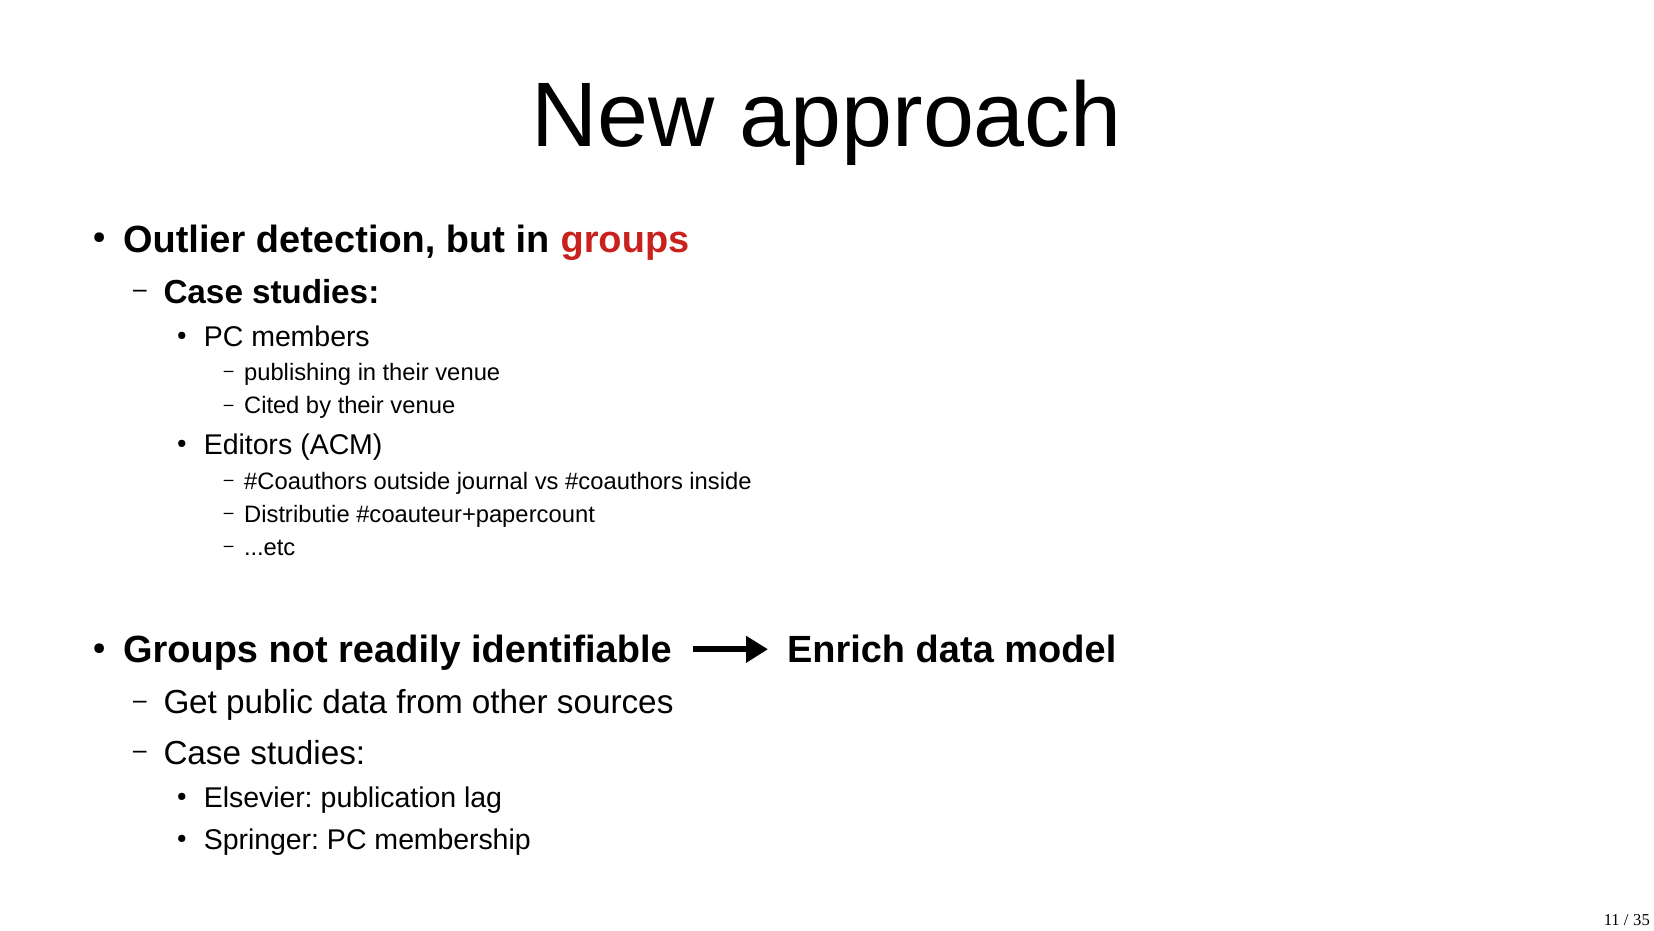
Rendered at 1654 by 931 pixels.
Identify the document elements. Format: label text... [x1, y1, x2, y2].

title New approach [82, 37, 1571, 193]
list Outlier detection, but in groups Case studies: PC members publishing in their venue Cited by their venue Editors (ACM) #Coauthors outside journal vs #coauthors inside Distributie #coauteur+papercount ...etc Groups not readily identifiable Enrich data model Get public data from other sources Case studies: Elsevier: publication lag Springer: PC membership [82, 217, 1571, 863]
